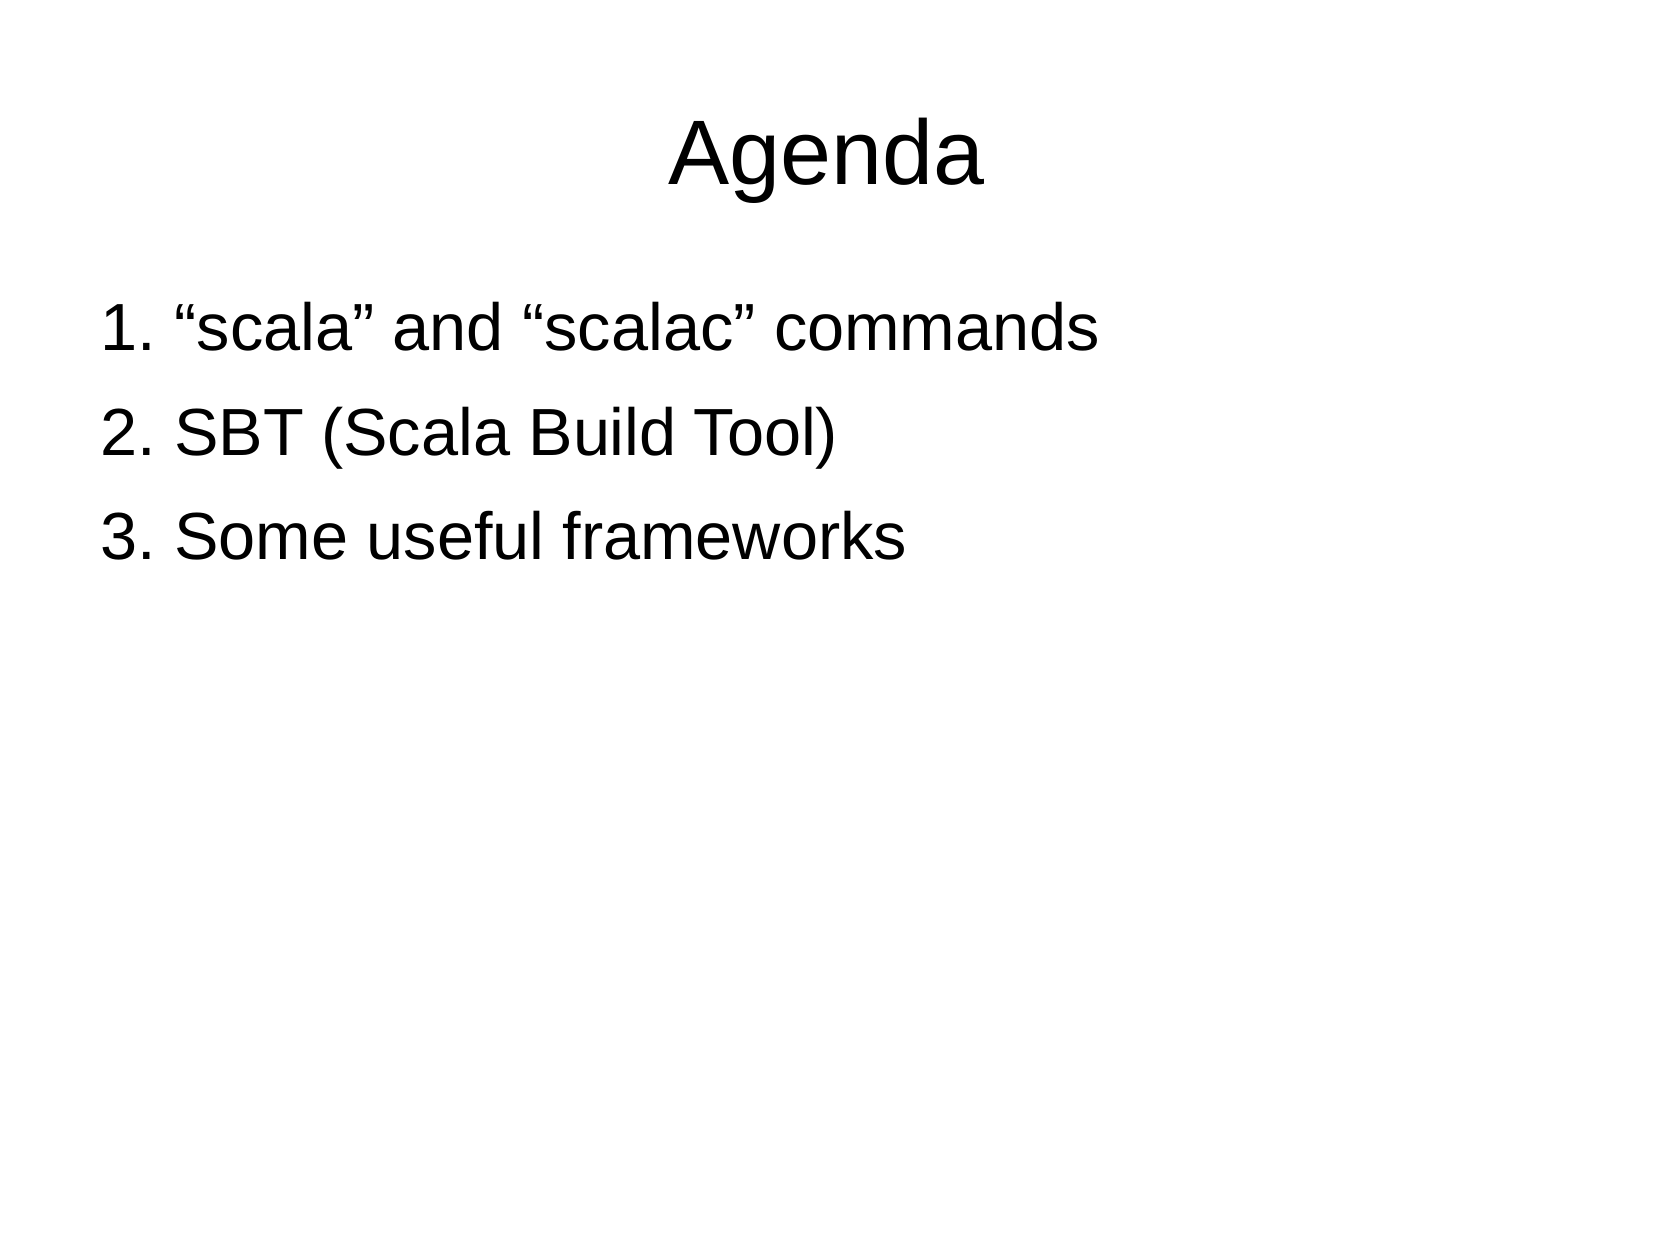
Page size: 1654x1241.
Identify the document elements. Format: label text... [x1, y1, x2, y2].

list “scala” and “scalac” commands SBT (Scala Build Tool) Some useful frameworks [82, 290, 1538, 1010]
title Agenda [82, 49, 1571, 257]
